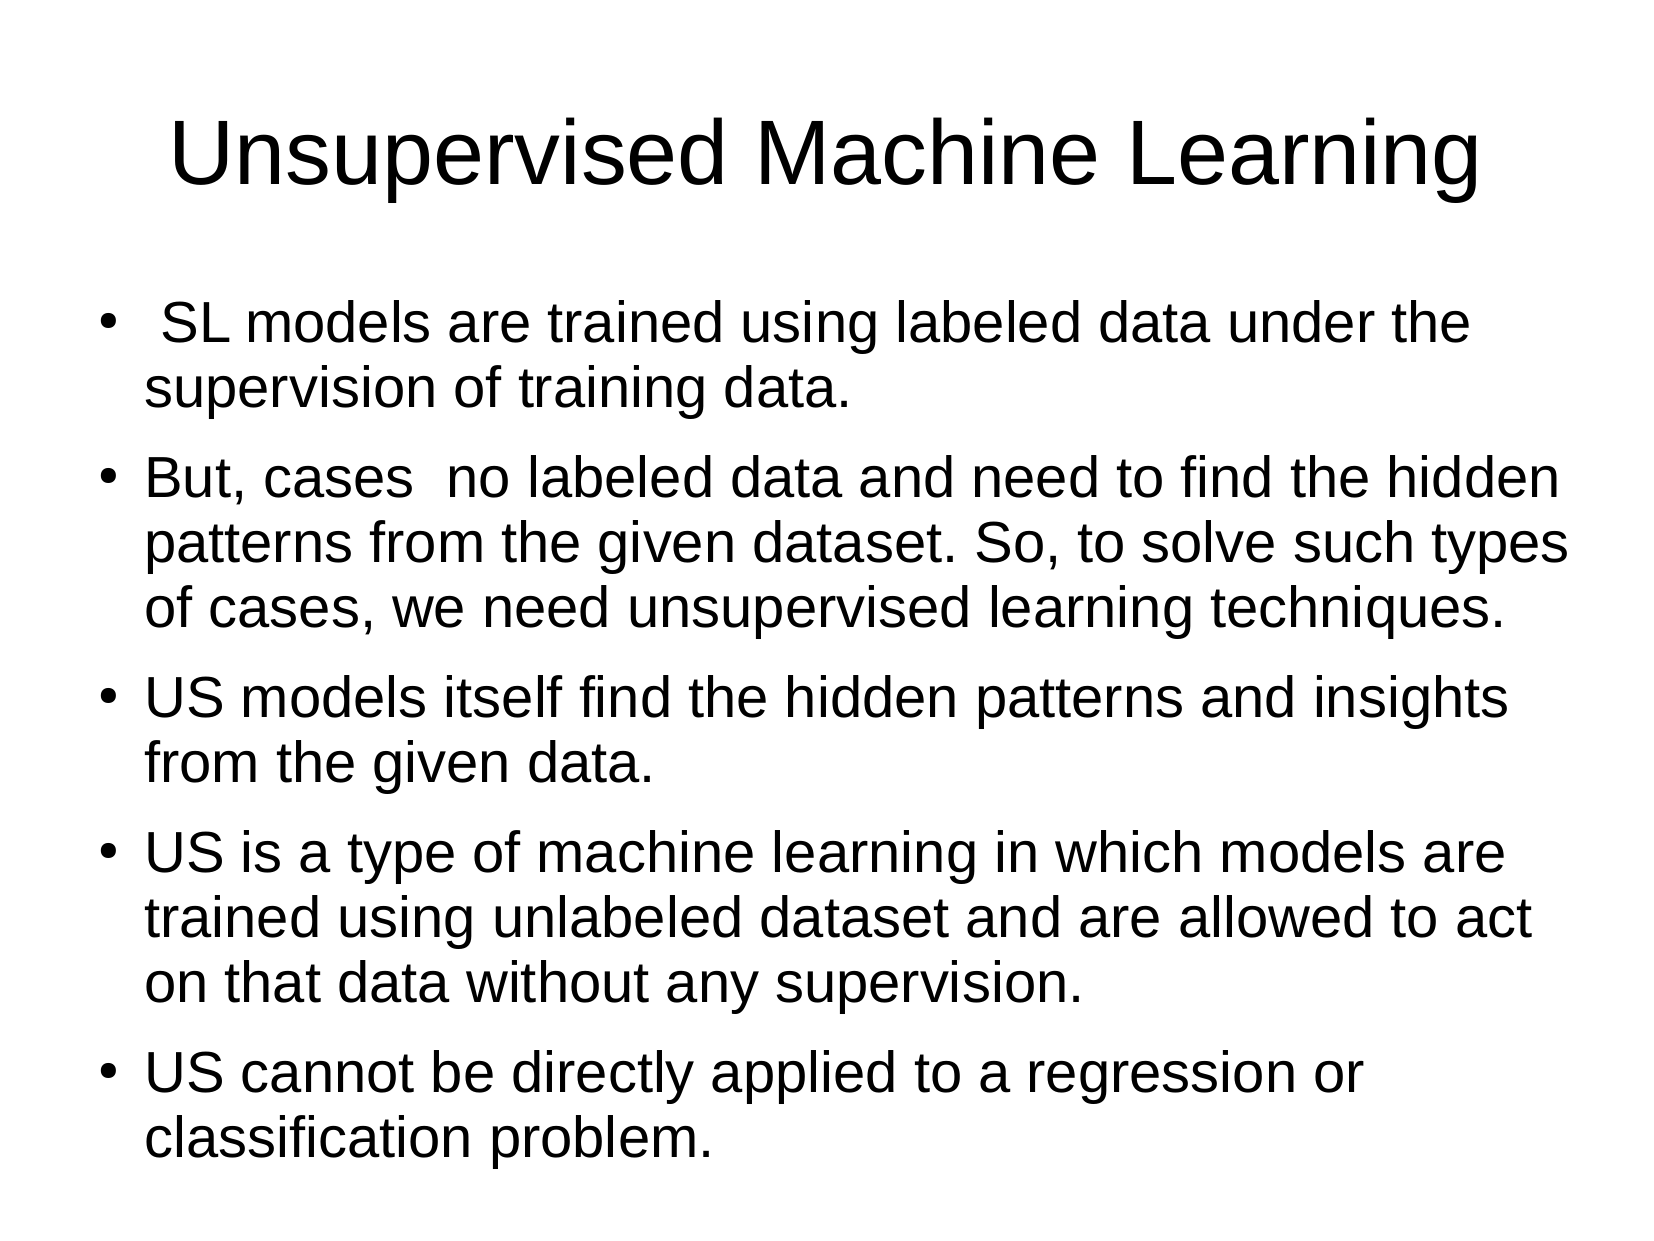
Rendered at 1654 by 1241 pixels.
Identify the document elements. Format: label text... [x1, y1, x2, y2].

list SL models are trained using labeled data under the supervision of training data. But, cases no labeled data and need to find the hidden patterns from the given dataset. So, to solve such types of cases, we need unsupervised learning techniques. US models itself find the hidden patterns and insights from the given data. US is a type of machine learning in which models are trained using unlabeled dataset and are allowed to act on that data without any supervision. US cannot be directly applied to a regression or classification problem. [82, 290, 1571, 1217]
title Unsupervised Machine Learning [82, 49, 1571, 257]
